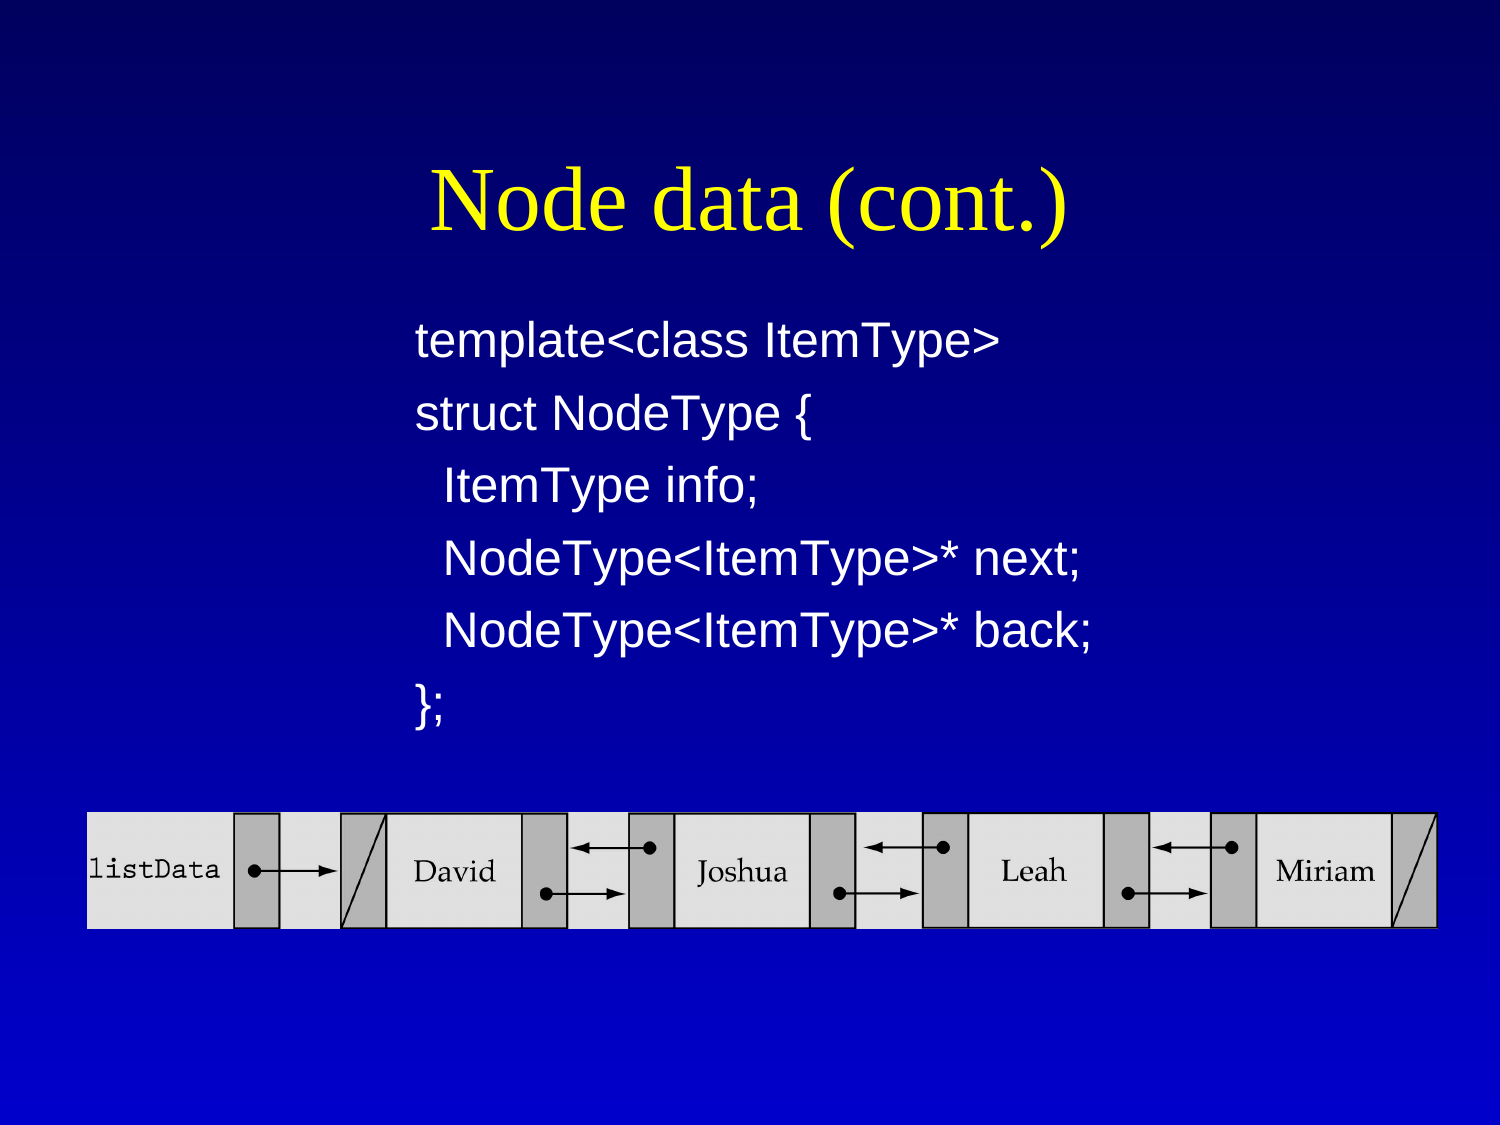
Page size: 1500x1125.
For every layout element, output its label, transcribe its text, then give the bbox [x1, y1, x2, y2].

title Node data (cont.) [112, 99, 1388, 288]
list template<class ItemType> struct NodeType { ItemType info; NodeType<ItemType>* next; NodeType<ItemType>* back; }; [399, 299, 1238, 751]
picture [87, 812, 1438, 929]
